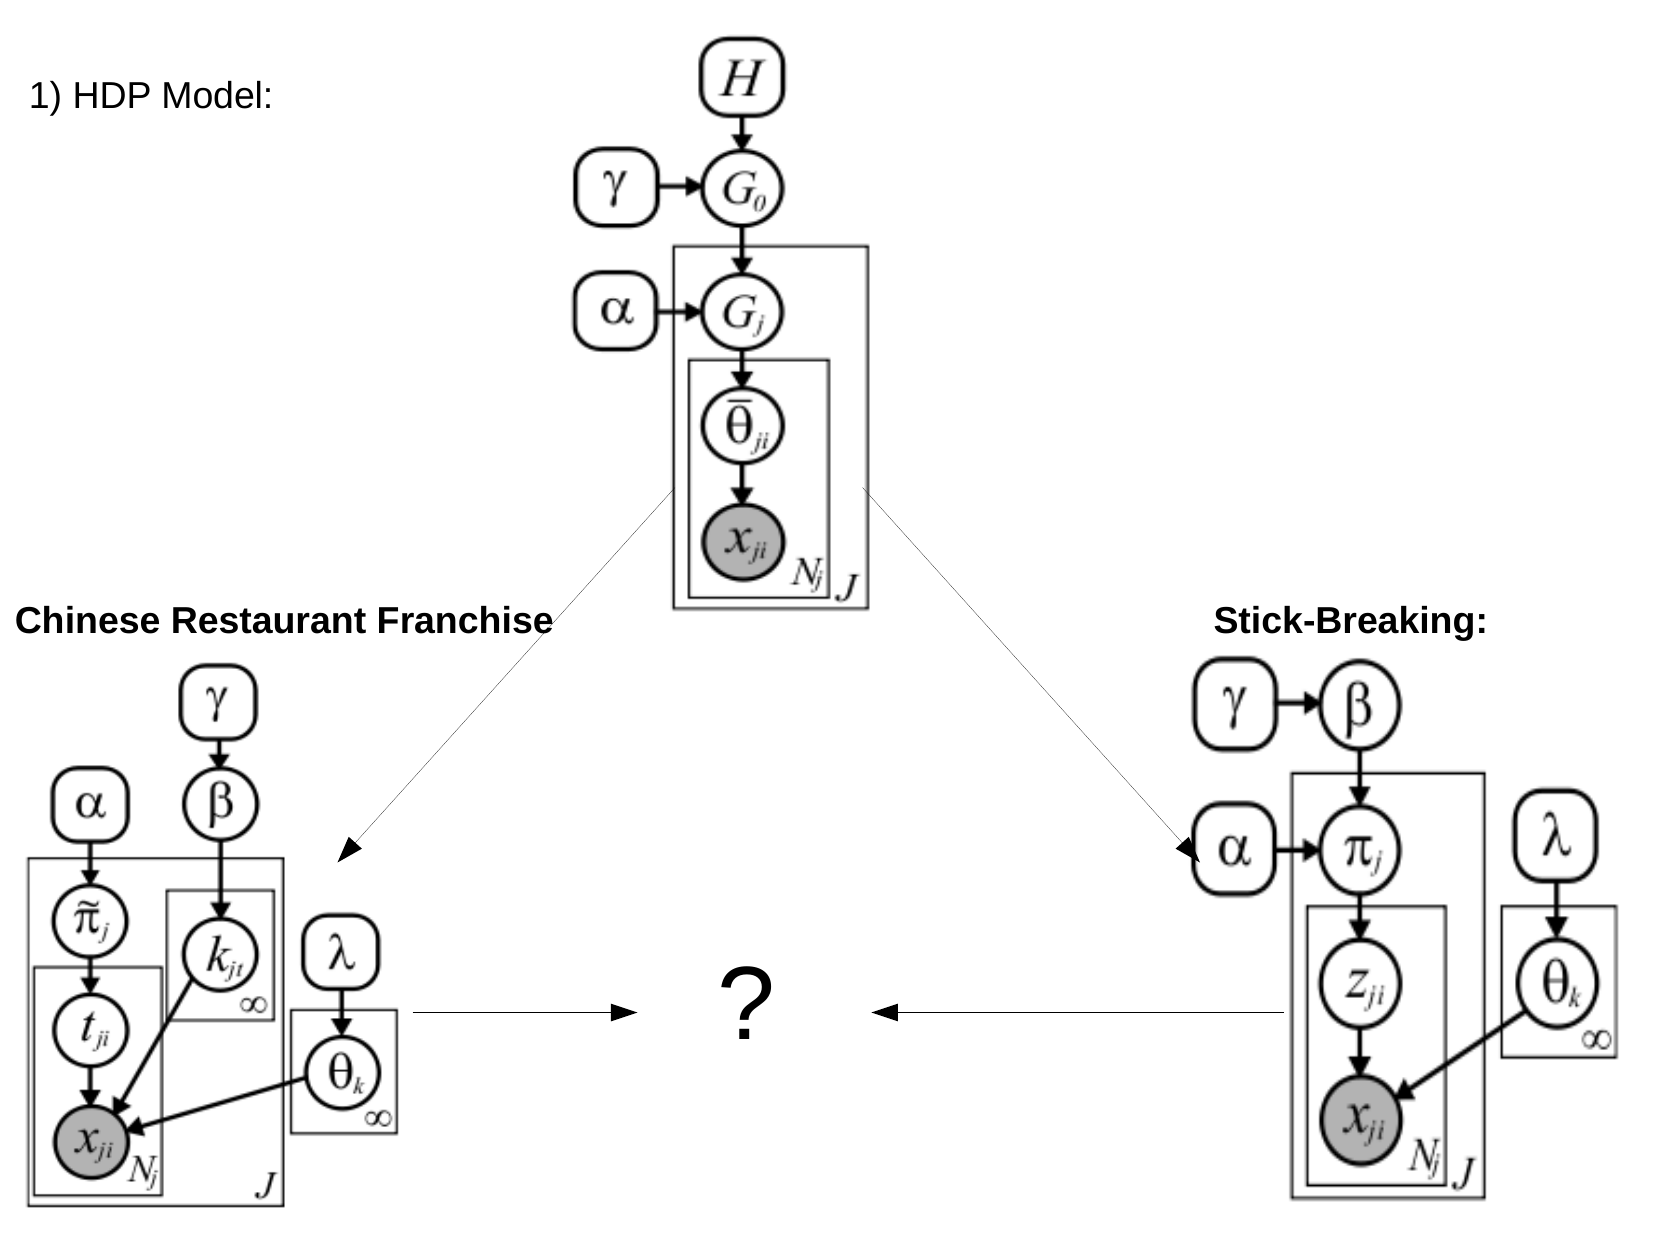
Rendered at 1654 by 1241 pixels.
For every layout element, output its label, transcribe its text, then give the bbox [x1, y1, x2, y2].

text_box Stick-Breaking: [1198, 592, 1613, 705]
text_box ? [702, 937, 815, 1082]
text_box Chinese Restaurant Franchise [0, 592, 676, 705]
picture [548, 9, 872, 648]
picture [1162, 619, 1642, 1230]
text_box 1) HDP Model: [14, 67, 315, 129]
picture [4, 705, 417, 1224]
